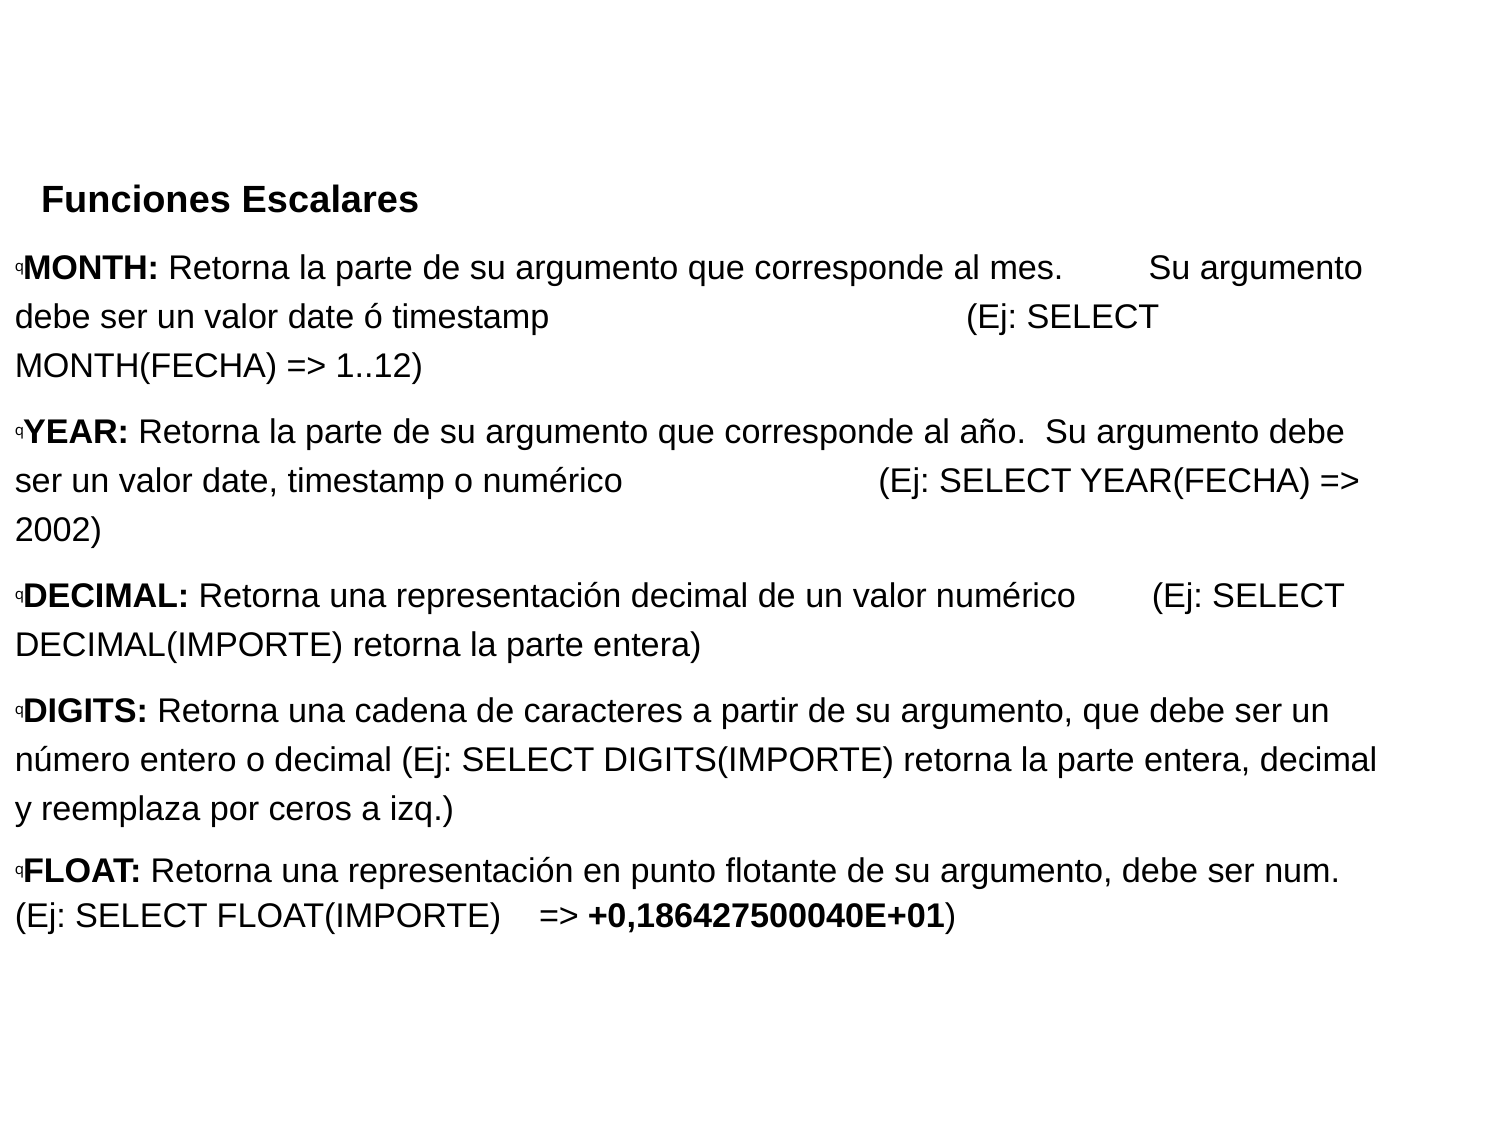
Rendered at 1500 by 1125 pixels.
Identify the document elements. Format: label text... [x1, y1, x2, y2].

list Funciones Escalares MONTH: Retorna la parte de su argumento que corresponde al mes. Su argumento debe ser un valor date ó timestamp (Ej: SELECT MONTH(FECHA) => 1..12) YEAR: Retorna la parte de su argumento que corresponde al año. Su argumento debe ser un valor date, timestamp o numérico (Ej: SELECT YEAR(FECHA) => 2002) DECIMAL: Retorna una representación decimal de un valor numérico (Ej: SELECT DECIMAL(IMPORTE) retorna la parte entera) DIGITS: Retorna una cadena de caracteres a partir de su argumento, que debe ser un número entero o decimal (Ej: SELECT DIGITS(IMPORTE) retorna la parte entera, decimal y reemplaza por ceros a izq.) FLOAT: Retorna una representación en punto flotante de su argumento, debe ser num. (Ej: SELECT FLOAT(IMPORTE) => +0,186427500040E+01) [0, 162, 1401, 951]
